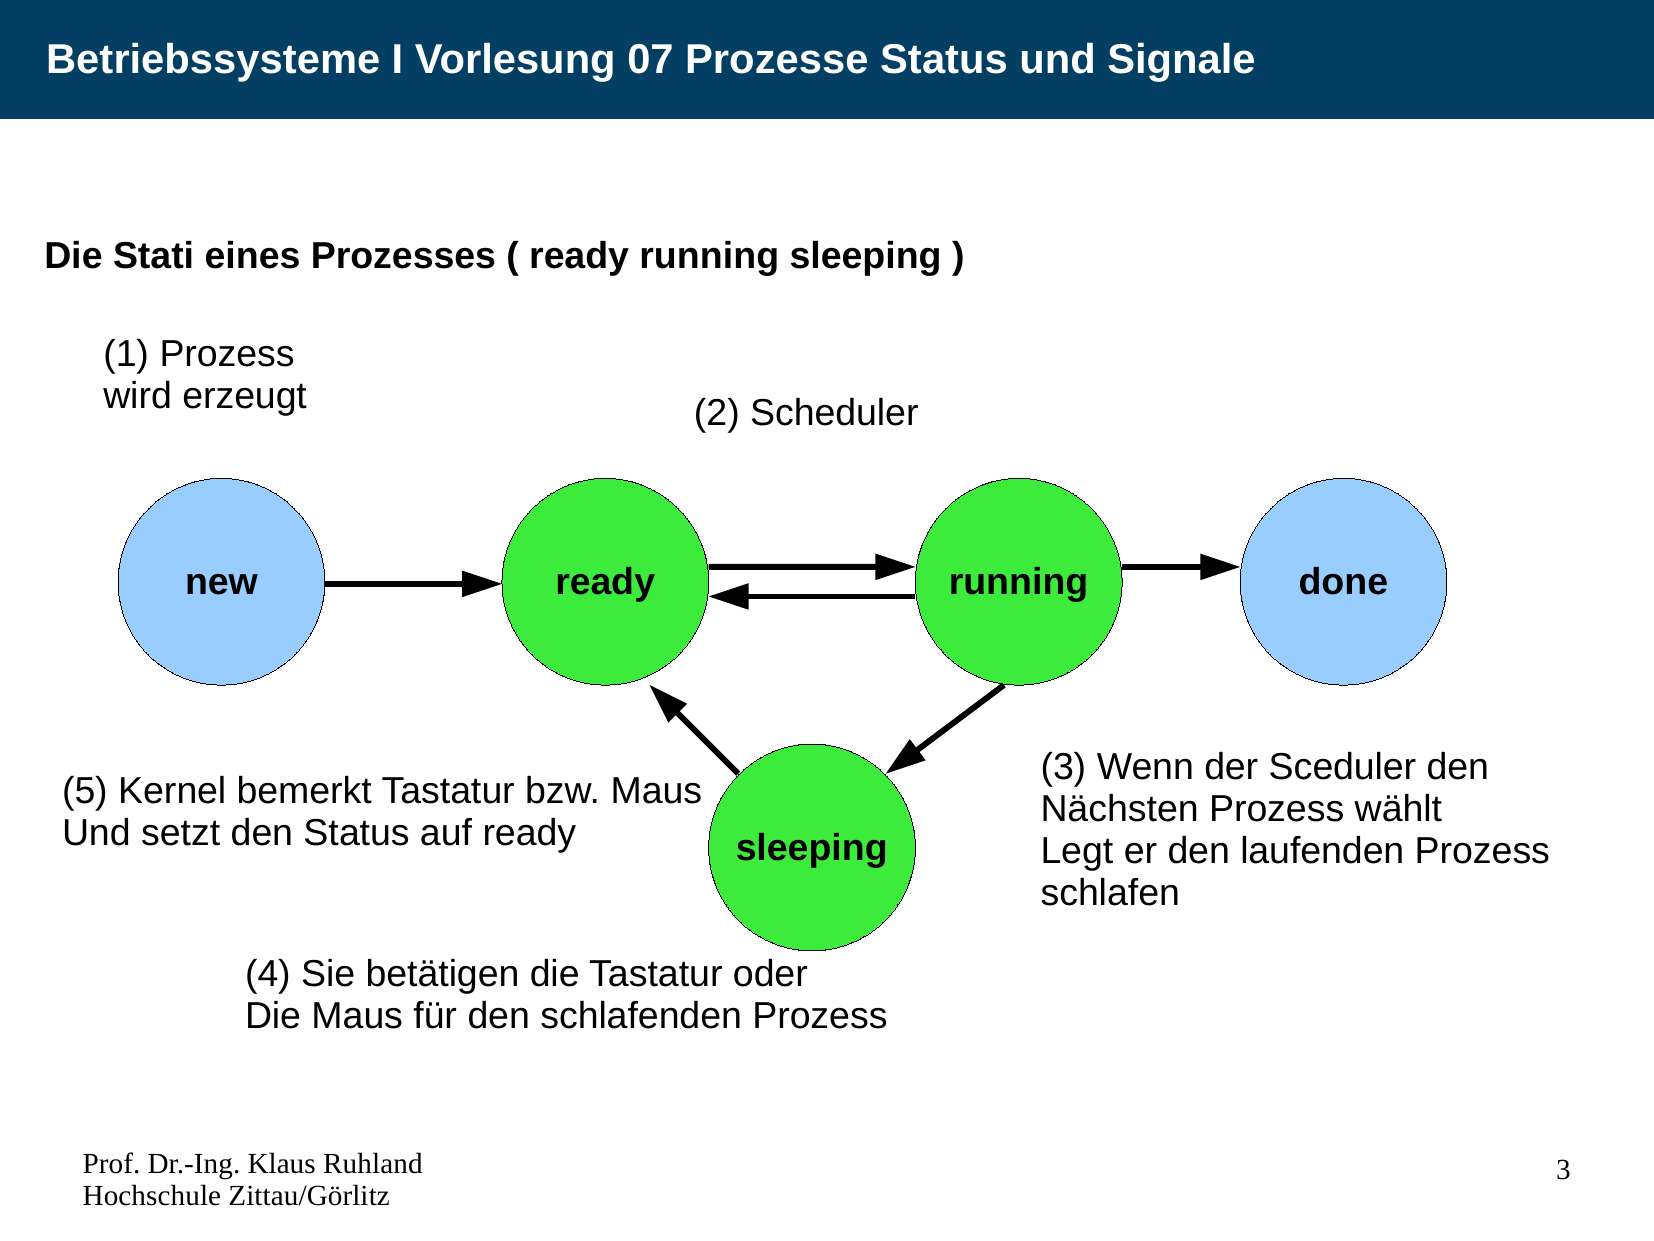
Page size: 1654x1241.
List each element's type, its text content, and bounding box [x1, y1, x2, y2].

text_box ready [501, 478, 709, 686]
text_box Die Stati eines Prozesses ( ready running sleeping ) [29, 206, 1565, 1121]
text_box running [915, 478, 1123, 686]
text_box (2) Scheduler [679, 383, 993, 483]
text_box sleeping [709, 744, 916, 944]
text_box new [118, 478, 325, 686]
text_box done [1240, 478, 1447, 686]
text_box (1) Prozess wird erzeugt [88, 324, 322, 424]
text_box (5) Kernel bemerkt Tastatur bzw. Maus Und setzt den Status auf ready [47, 761, 718, 861]
text_box (3) Wenn der Sceduler den Nächsten Prozess wählt Legt er den laufenden Prozess schlafen [1025, 738, 1565, 921]
text_box (4) Sie betätigen die Tastatur oder Die Maus für den schlafenden Prozess [230, 944, 903, 1044]
